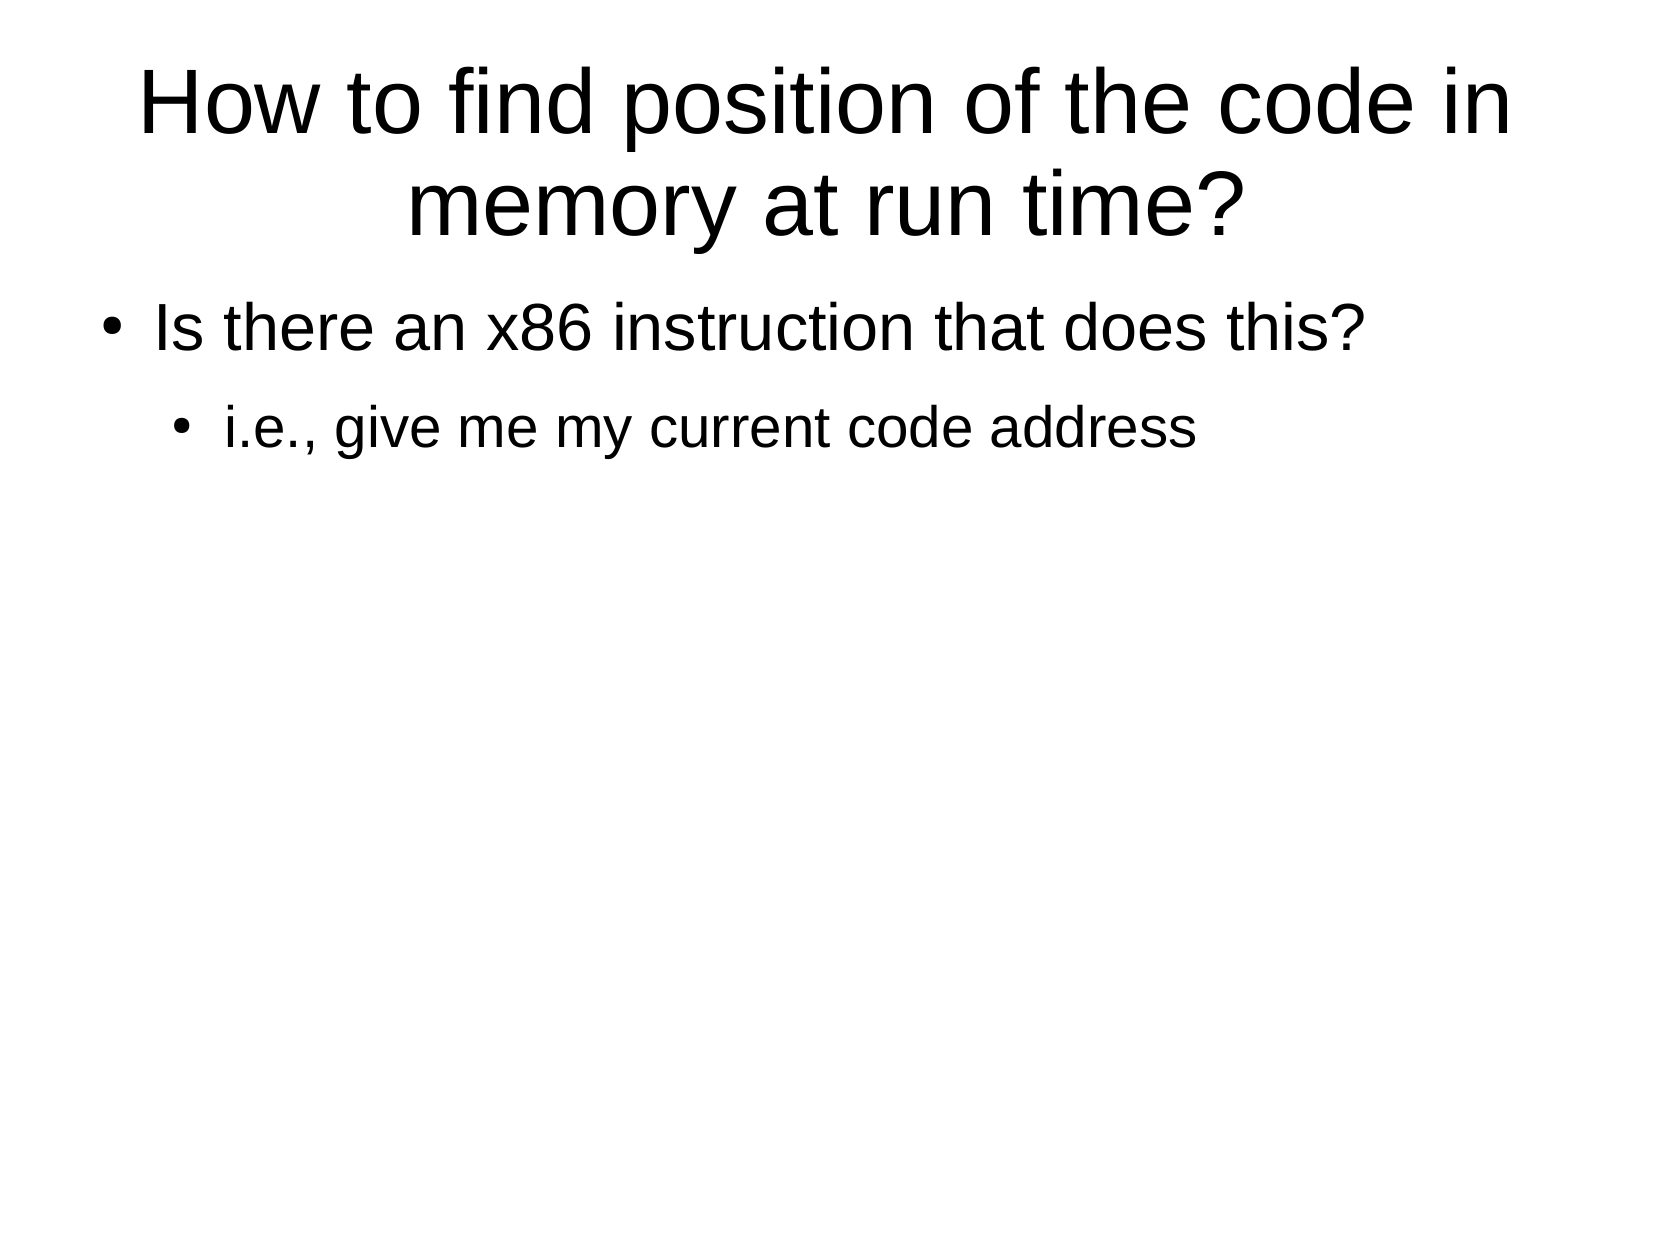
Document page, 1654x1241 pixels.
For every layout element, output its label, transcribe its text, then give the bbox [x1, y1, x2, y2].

title How to find position of the code in memory at run time? [82, 49, 1571, 257]
list Is there an x86 instruction that does this? i.e., give me my current code address [82, 290, 1571, 1010]
